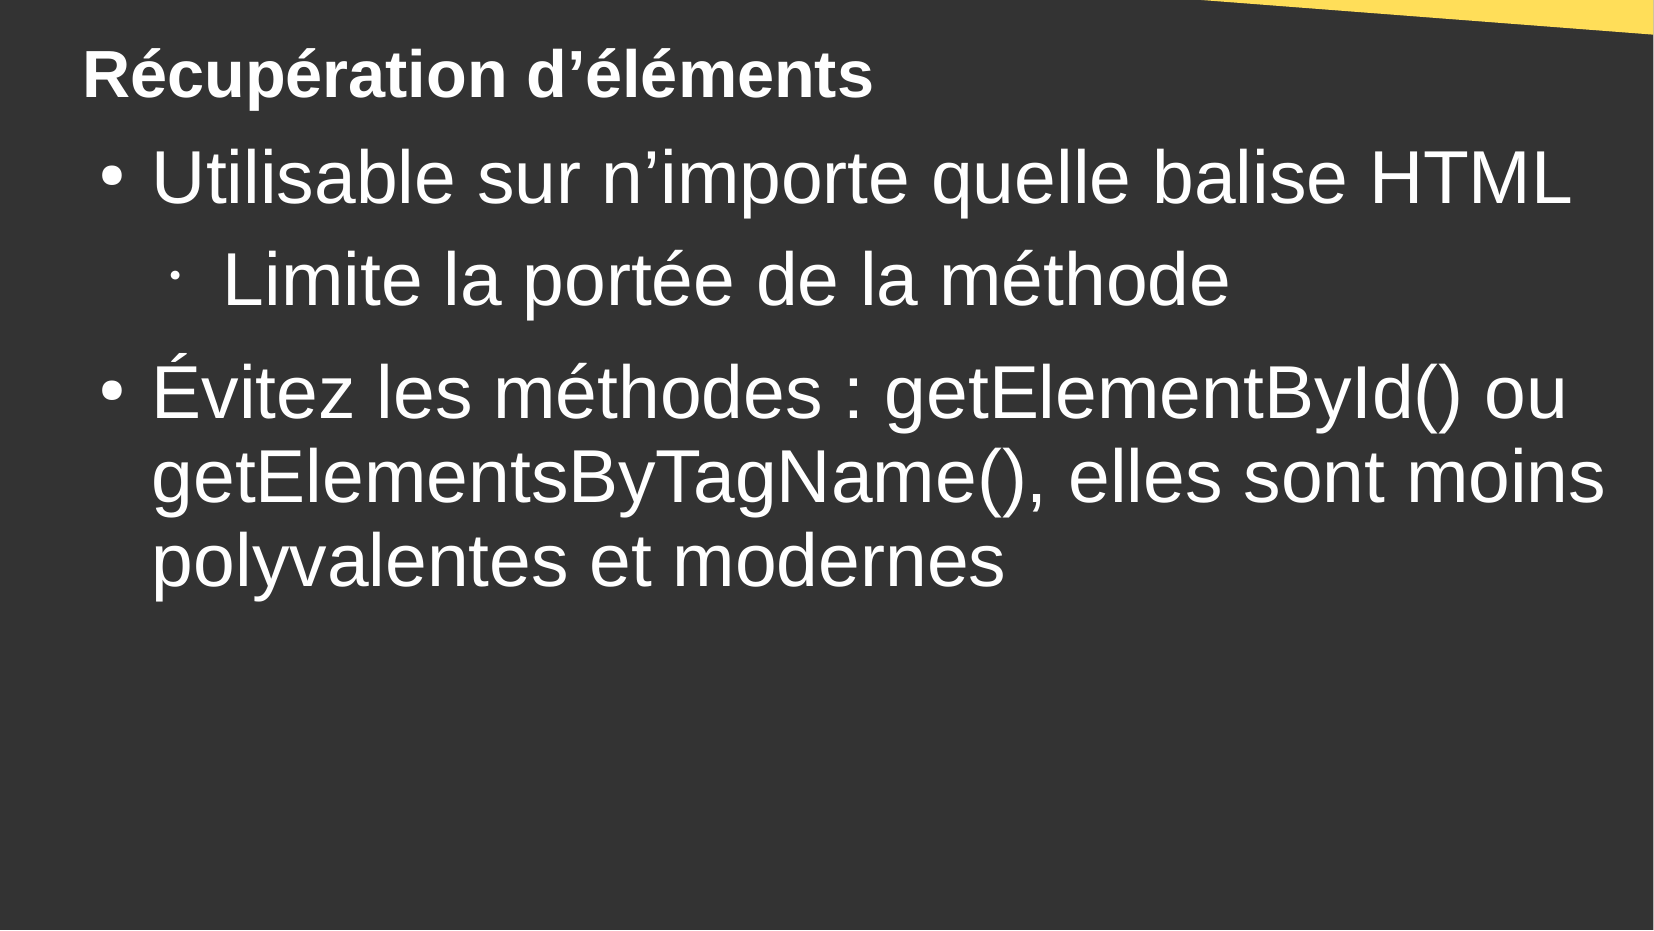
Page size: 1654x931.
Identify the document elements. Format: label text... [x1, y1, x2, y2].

title Récupération d’éléments [82, 37, 1571, 112]
text_box [1201, 0, 1654, 35]
list Utilisable sur n’importe quelle balise HTML Limite la portée de la méthode Évitez les méthodes : getElementById() ou getElementsByTagName(), elles sont moins polyvalentes et modernes [80, 135, 1619, 875]
